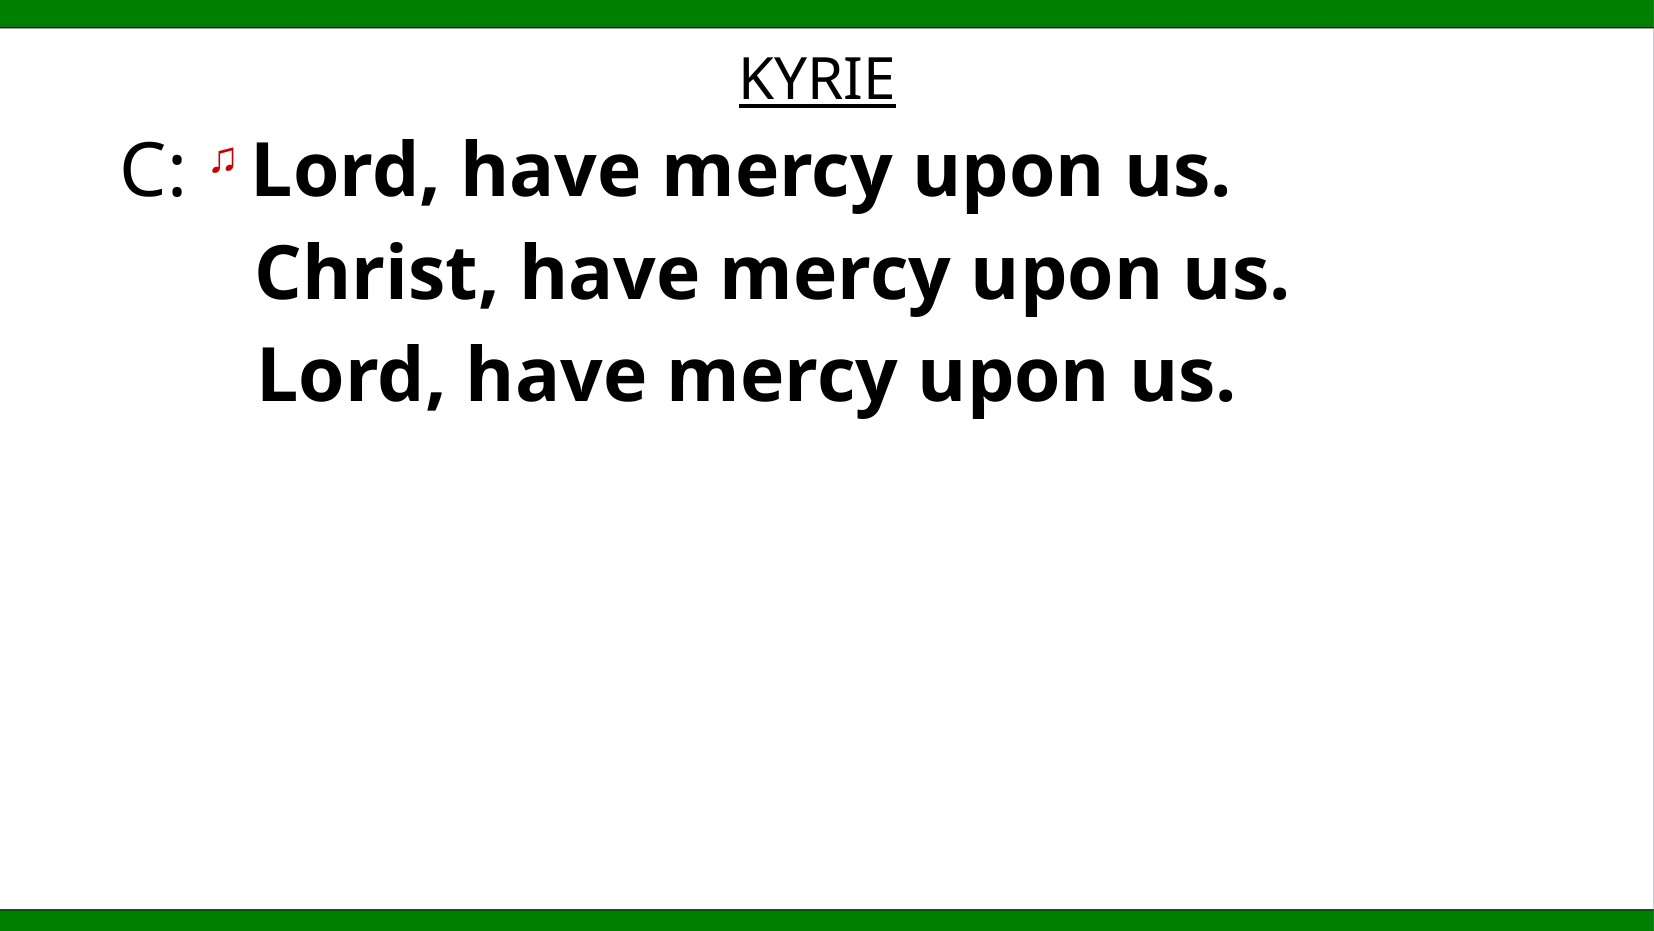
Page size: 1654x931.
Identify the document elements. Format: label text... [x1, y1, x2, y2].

picture [0, 0, 1654, 931]
text_box KYRIE C: ♫ Lord, have mercy upon us. Christ, have mercy upon us. Lord, have mercy upon us. [105, 30, 1531, 422]
